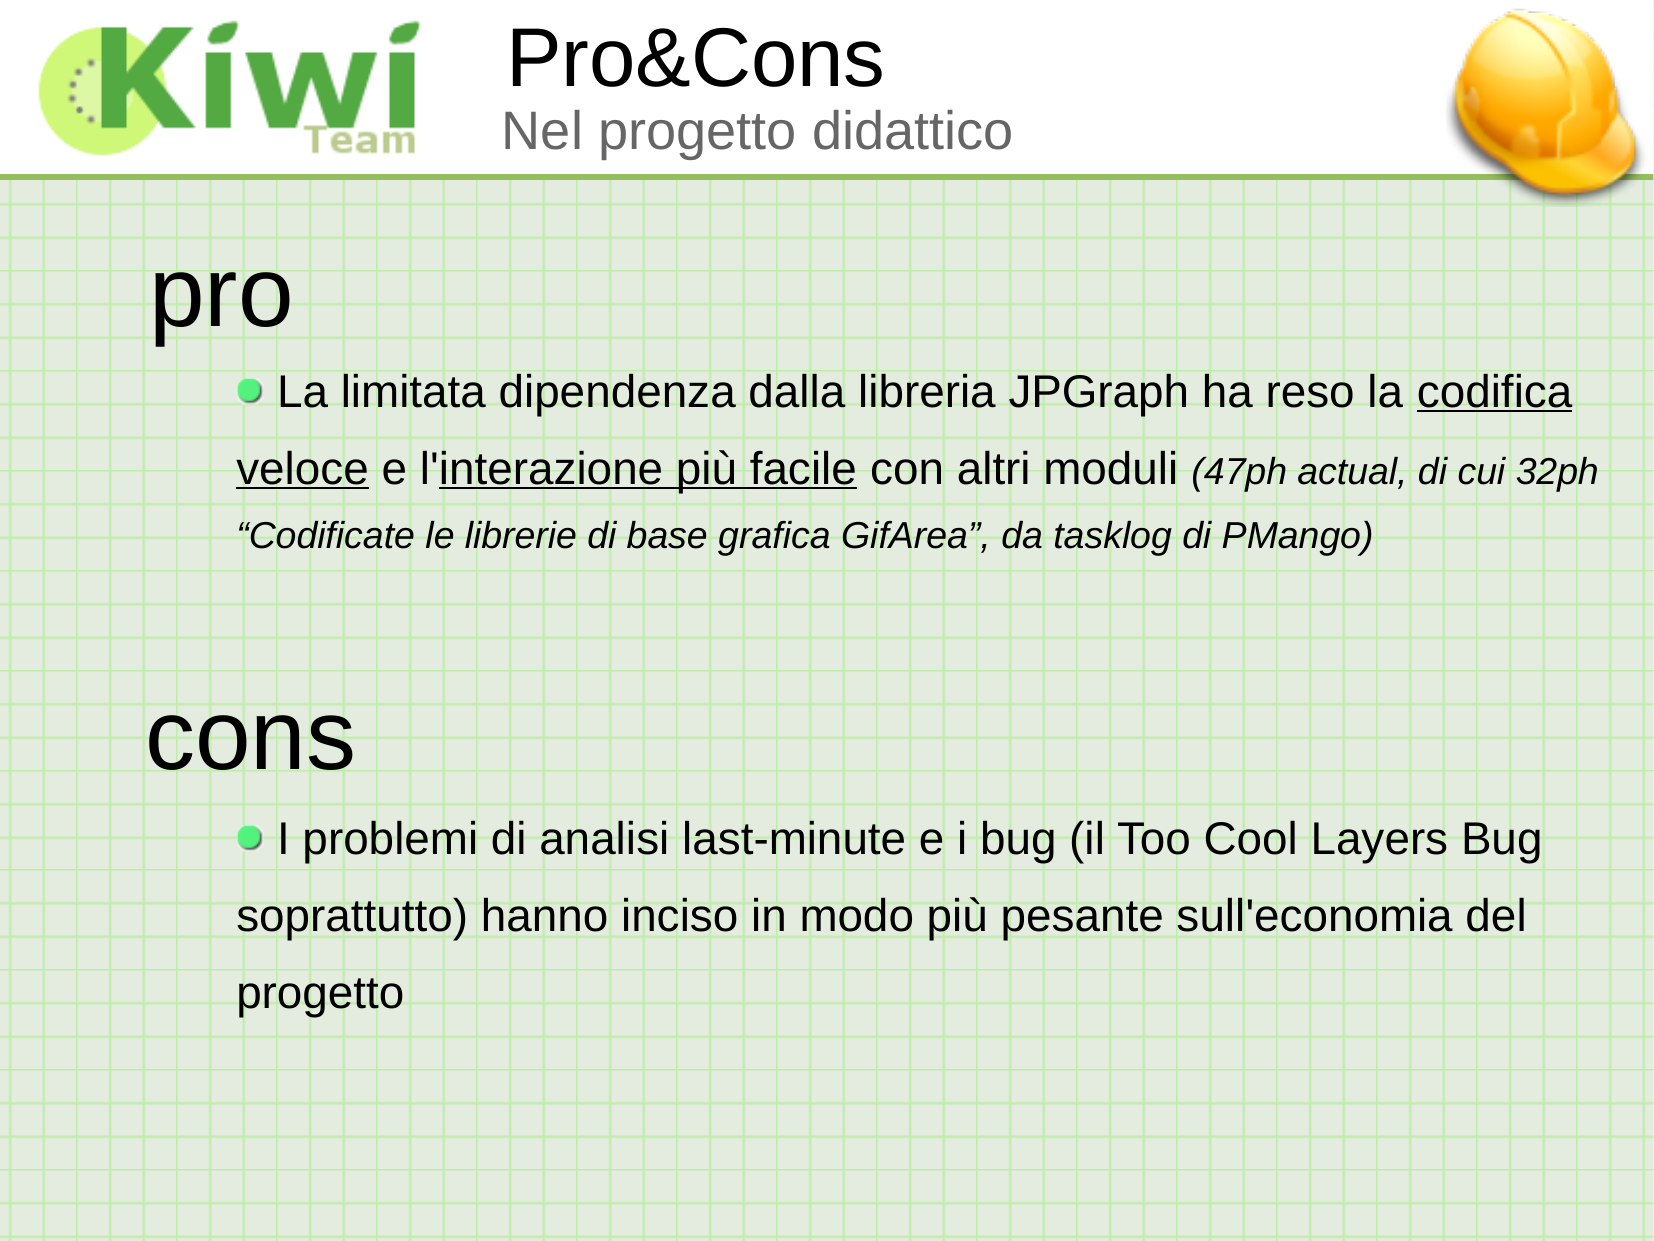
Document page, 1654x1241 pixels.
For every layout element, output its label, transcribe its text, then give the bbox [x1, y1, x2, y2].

text_box pro [59, 236, 384, 349]
text_box [0, 0, 1446, 174]
picture [0, 0, 1654, 1241]
text_box La limitata dipendenza dalla libreria JPGraph ha reso la codifica veloce e l'interazione più facile con altri moduli (47ph actual, di cui 32ph “Codificate le librerie di base grafica GifArea”, da tasklog di PMango) I problemi di analisi last-minute e i bug (il Too Cool Layers Bug soprattutto) hanno inciso in modo più pesante sull'economia del progetto [236, 354, 1625, 1004]
title Pro&Cons [444, 0, 947, 146]
title Nel progetto didattico [501, 88, 1329, 173]
text_box cons [88, 679, 414, 791]
picture [29, 7, 438, 166]
